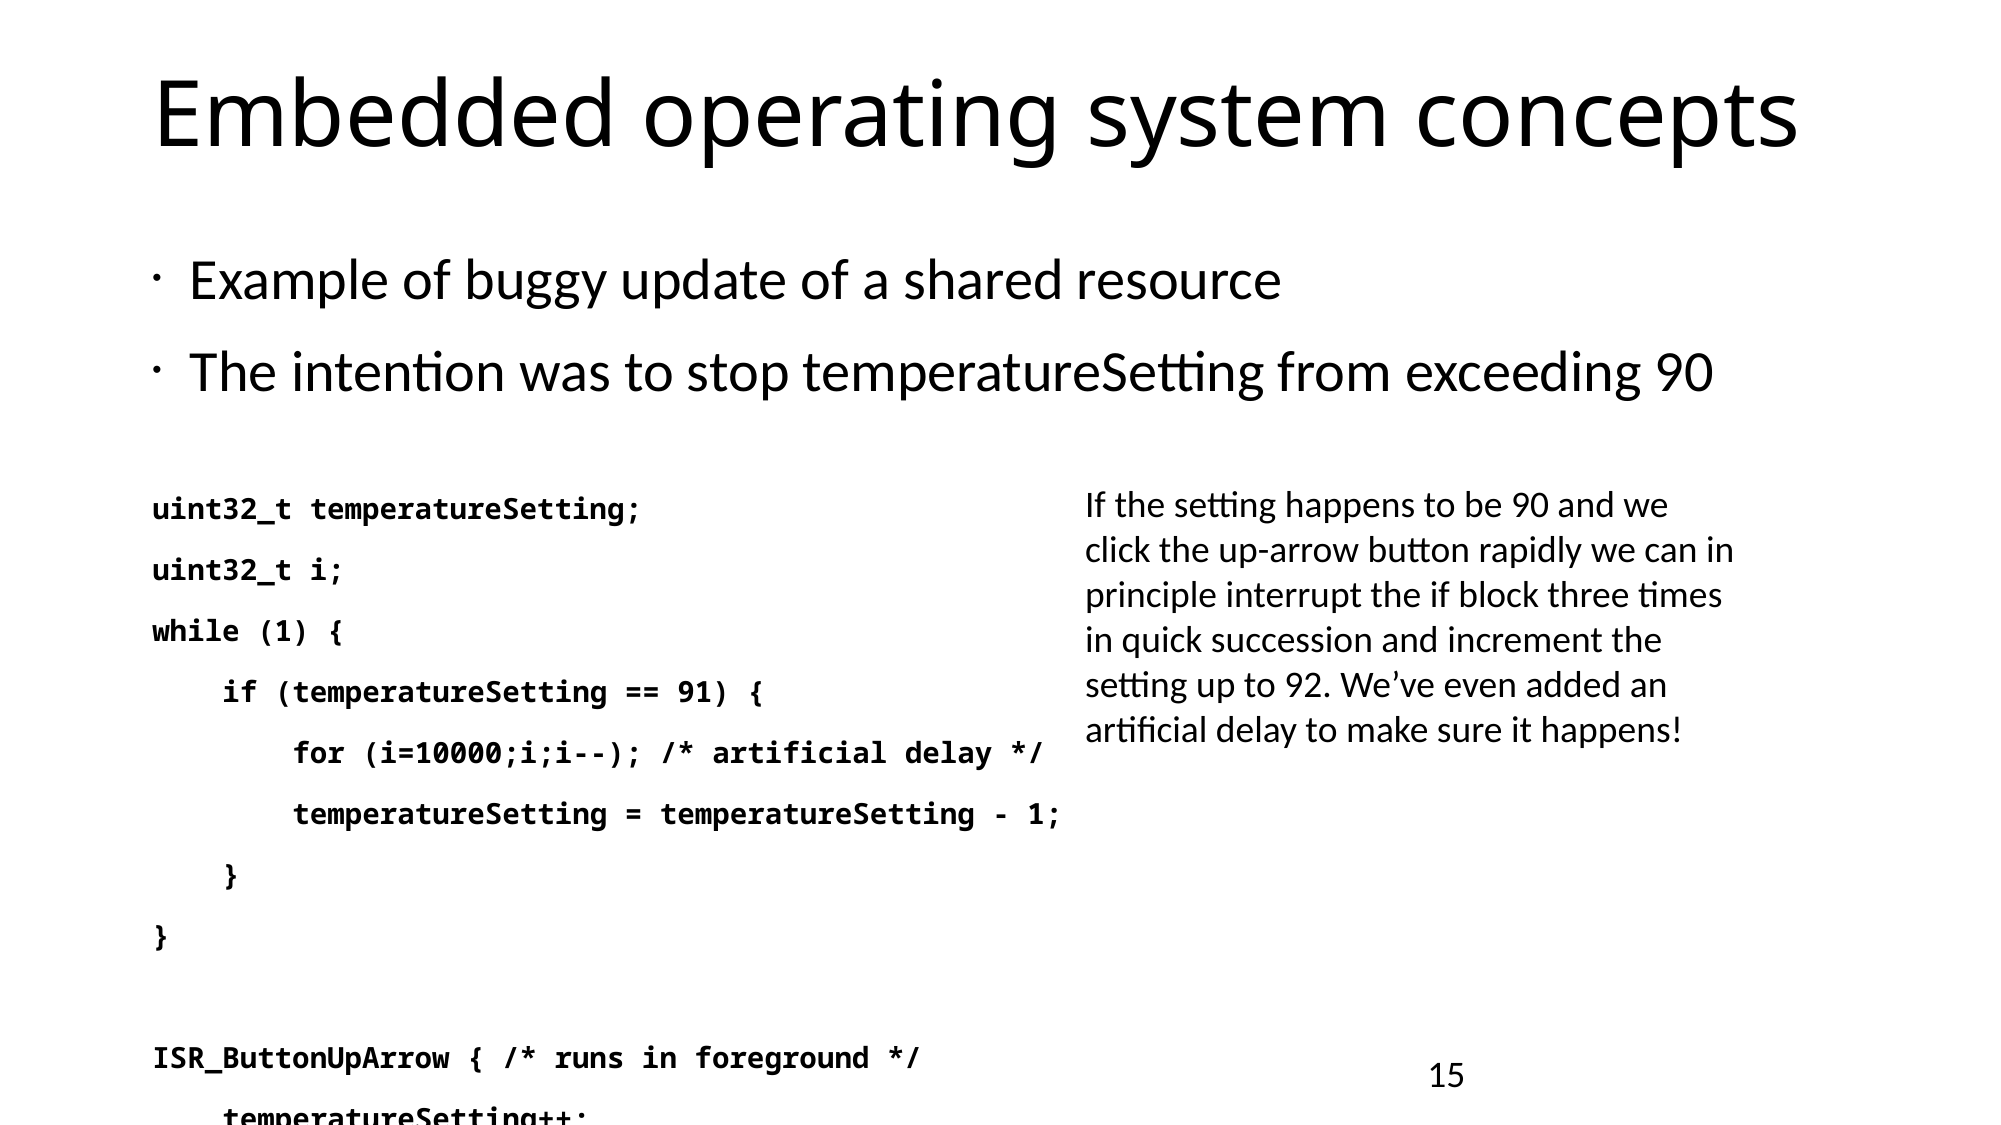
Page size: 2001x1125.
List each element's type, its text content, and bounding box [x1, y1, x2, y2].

title Embedded operating system concepts [137, 59, 1863, 241]
list Example of buggy update of a shared resource The intention was to stop temperatureSetting from exceeding 90 uint32_t temperatureSetting; uint32_t i; while (1) { if (temperatureSetting == 91) { for (i=10000;i;i--); /* artificial delay */ temperatureSetting = temperatureSetting - 1; } } ISR_ButtonUpArrow { /* runs in foreground */ temperatureSetting++; } [137, 241, 1863, 956]
slide_number <number> [1412, 1042, 1863, 1103]
text_box If the setting happens to be 90 and we click the up-arrow button rapidly we can in principle interrupt the if block three times in quick succession and increment the setting up to 92. We’ve even added an artificial delay to make sure it happens! [1070, 472, 1755, 758]
